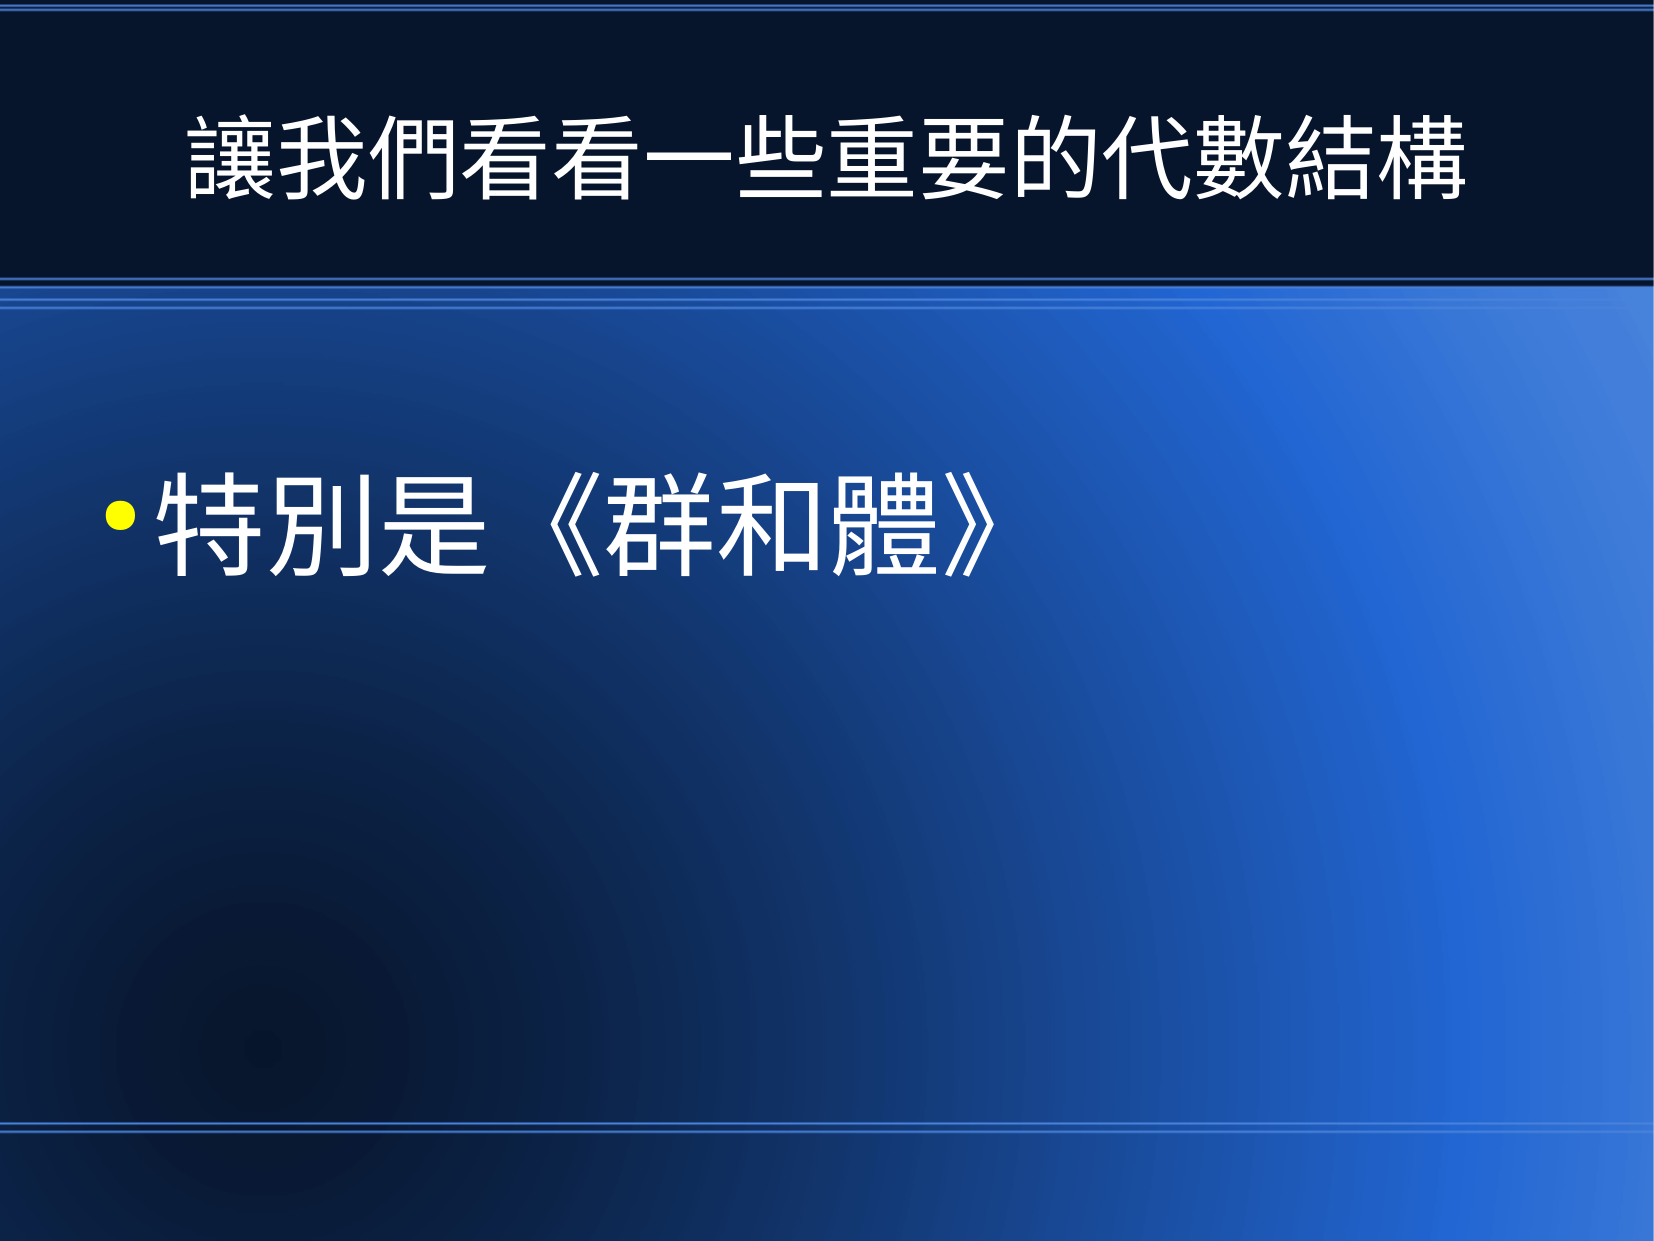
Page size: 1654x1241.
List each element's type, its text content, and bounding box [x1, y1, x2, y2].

picture [0, 0, 1654, 1241]
title 讓我們看看一些重要的代數結構 [82, 49, 1571, 257]
list 特別是《群和體》 [82, 355, 1571, 1241]
